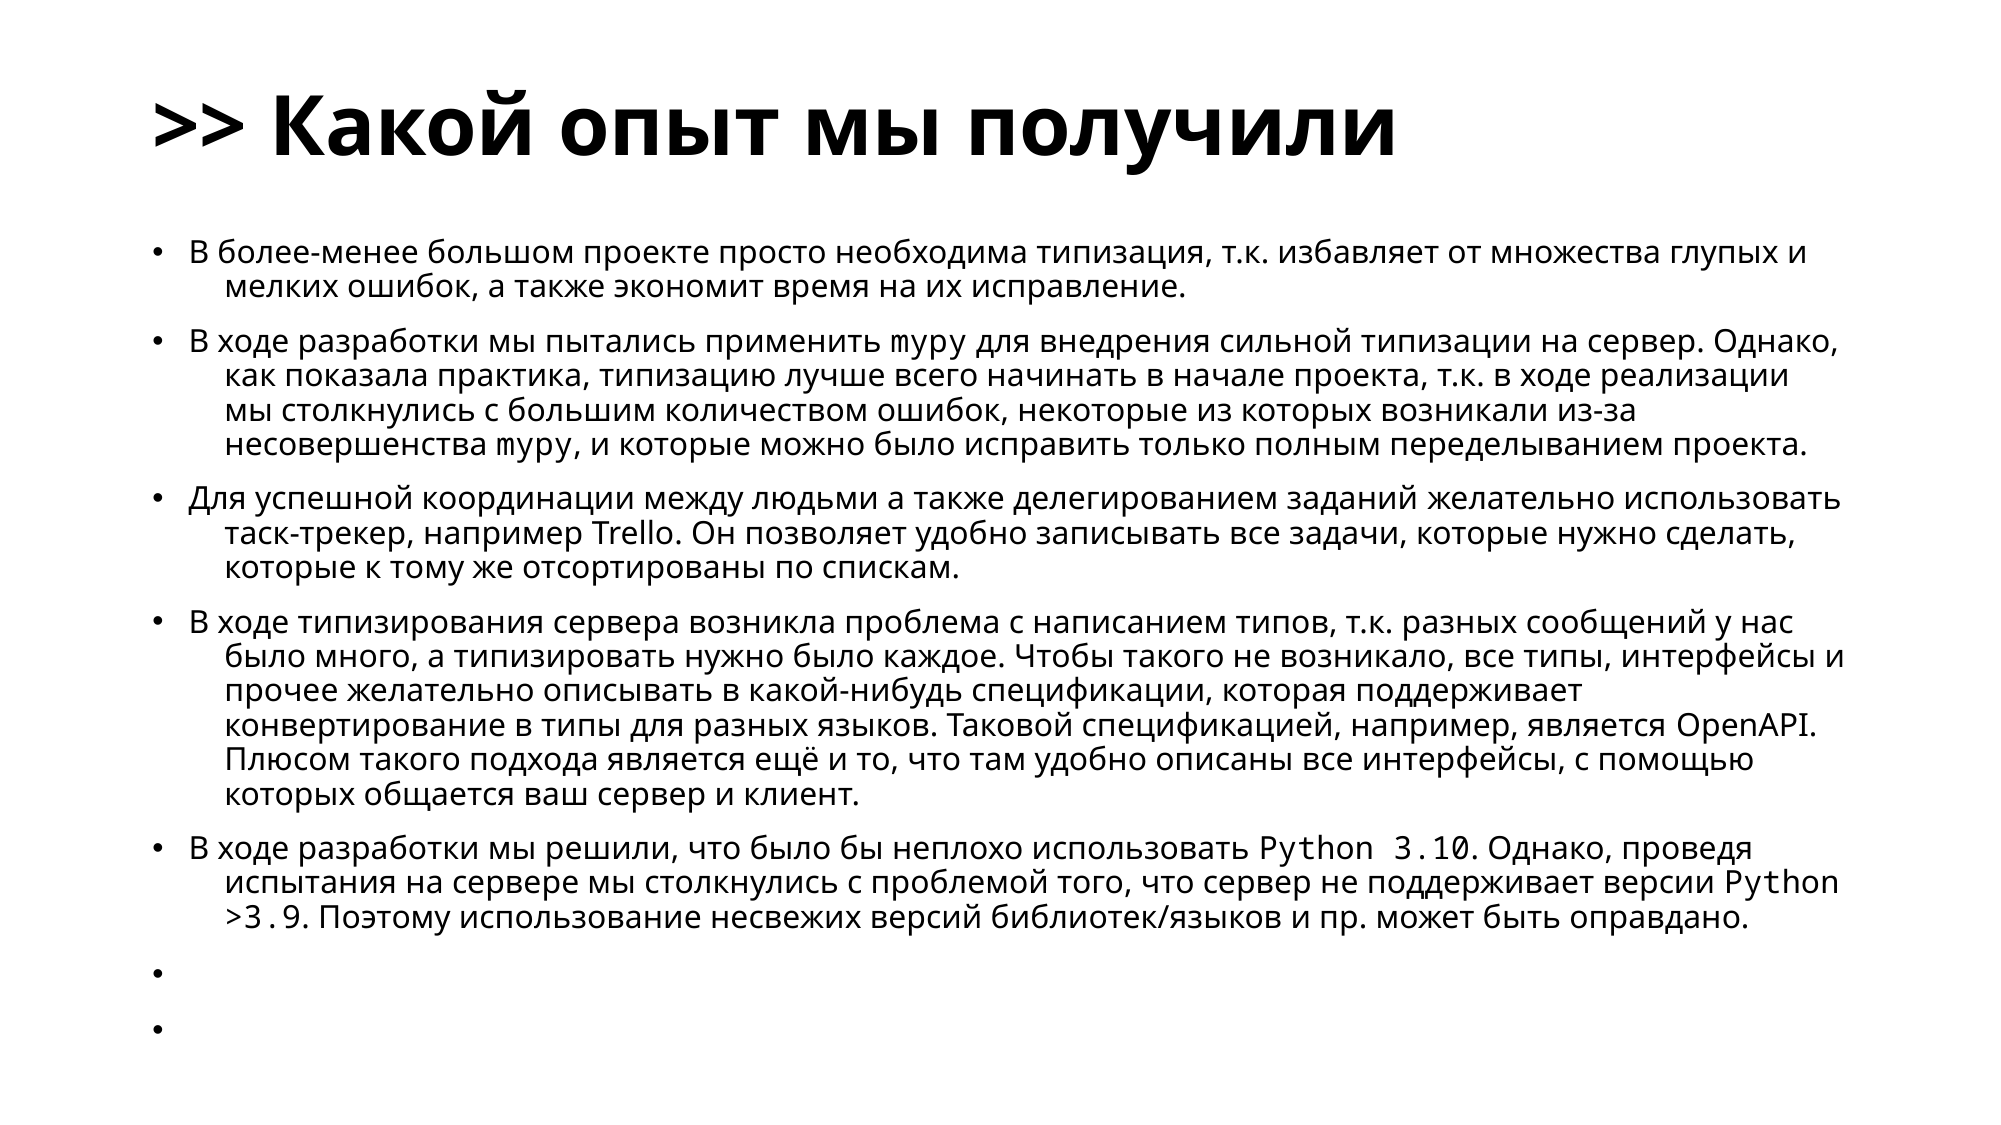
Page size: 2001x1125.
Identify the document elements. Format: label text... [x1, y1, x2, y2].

list В более-менее большом проекте просто необходима типизация, т.к. избавляет от множества глупых и мелких ошибок, а также экономит время на их исправление. В ходе разработки мы пытались применить mypy для внедрения сильной типизации на сервер. Однако, как показала практика, типизацию лучше всего начинать в начале проекта, т.к. в ходе реализации мы столкнулись с большим количеством ошибок, некоторые из которых возникали из-за несовершенства mypy, и которые можно было исправить только полным переделыванием проекта. Для успешной координации между людьми а также делегированием заданий желательно использовать таск-трекер, например Trello. Он позволяет удобно записывать все задачи, которые нужно сделать, которые к тому же отсортированы по спискам. В ходе типизирования сервера возникла проблема с написанием типов, т.к. разных сообщений у нас было много, а типизировать нужно было каждое. Чтобы такого не возникало, все типы, интерфейсы и прочее желательно описывать в какой-нибудь спецификации, которая поддерживает конвертирование в типы для разных языков. Таковой спецификацией, например, является OpenAPI. Плюсом такого подхода является ещё и то, что там удобно описаны все интерфейсы, с помощью которых общается ваш сервер и клиент. В ходе разработки мы решили, что было бы неплохо использовать Python 3.10. Однако, проведя испытания на сервере мы столкнулись с проблемой того, что сервер не поддерживает версии Python >3.9. Поэтому использование несвежих версий библиотек/языков и пр. может быть оправдано. [137, 228, 1863, 1013]
text_box >> Какой опыт мы получили [137, 59, 1863, 197]
